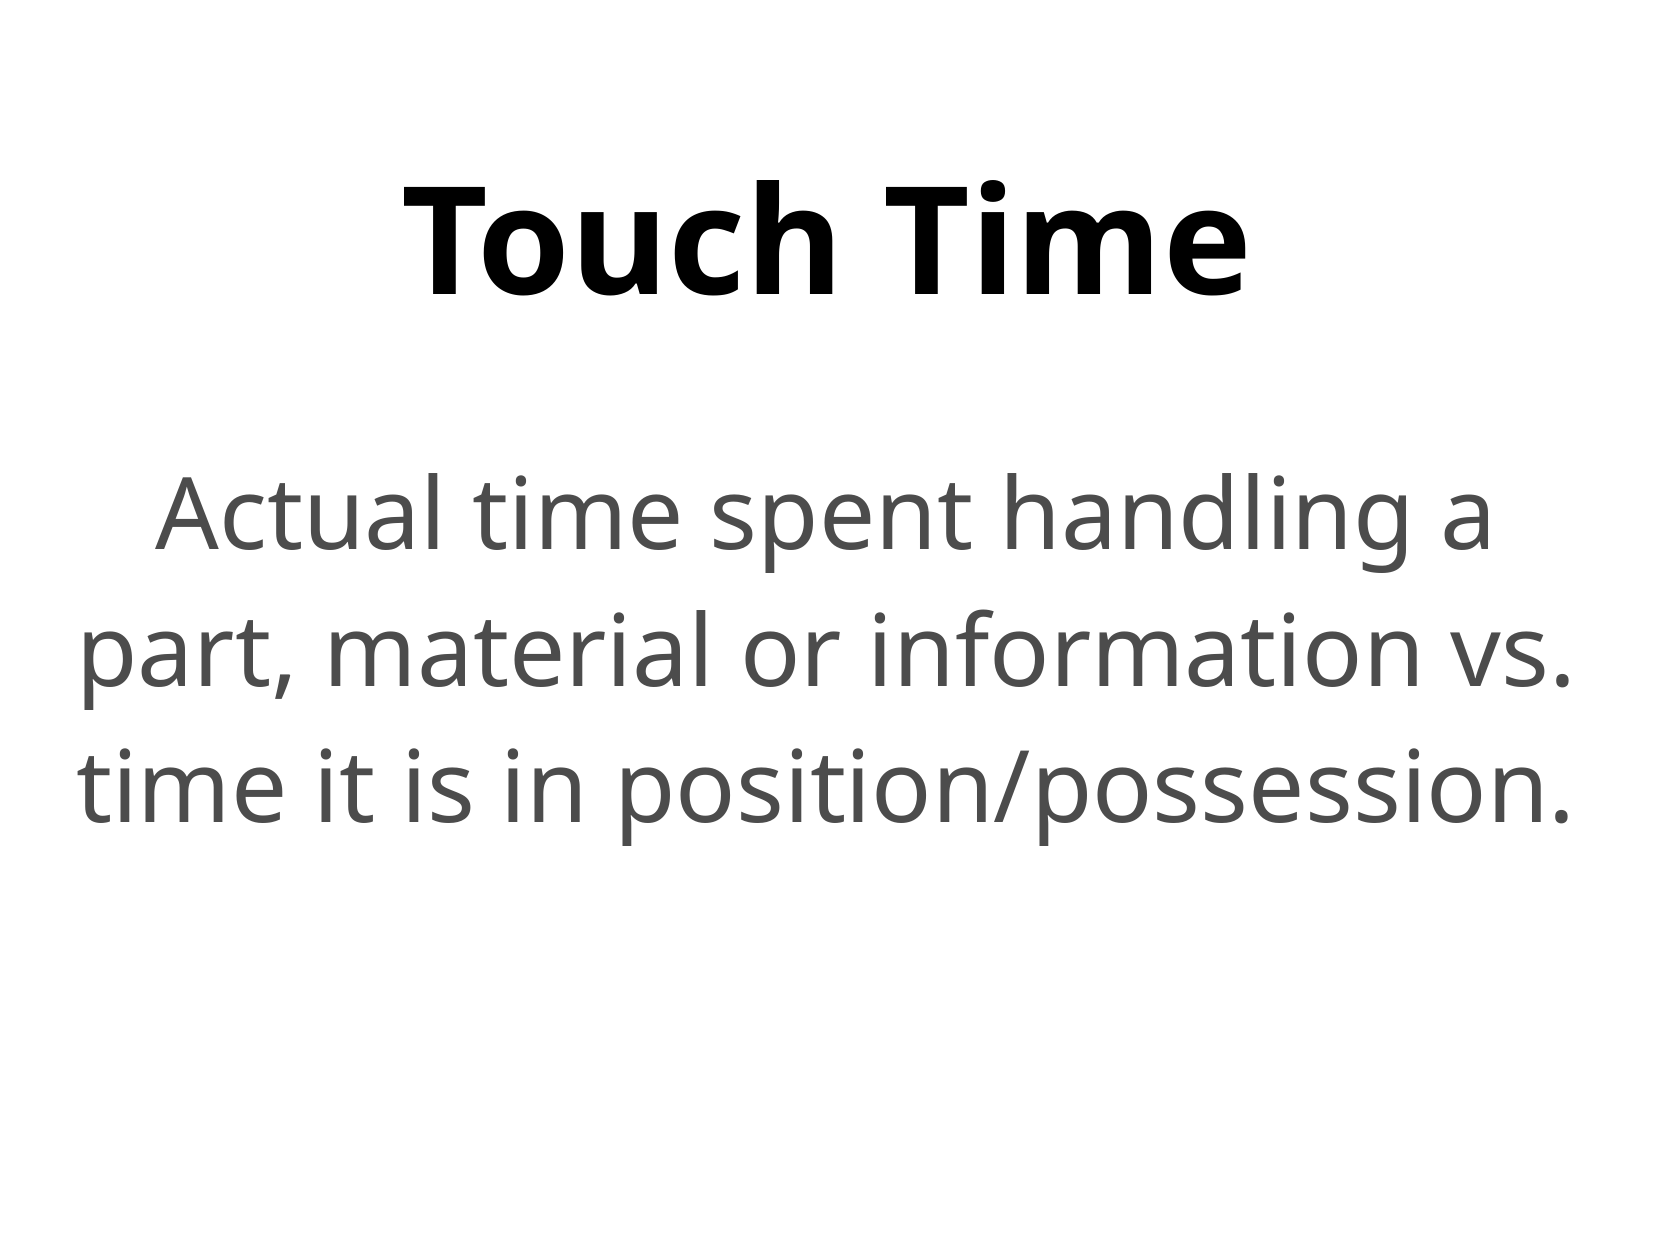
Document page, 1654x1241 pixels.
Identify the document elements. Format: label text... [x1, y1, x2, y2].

title Touch Time [59, 59, 1595, 414]
list Actual time spent handling a part, material or information vs. time it is in position/possession. [59, 442, 1595, 1211]
